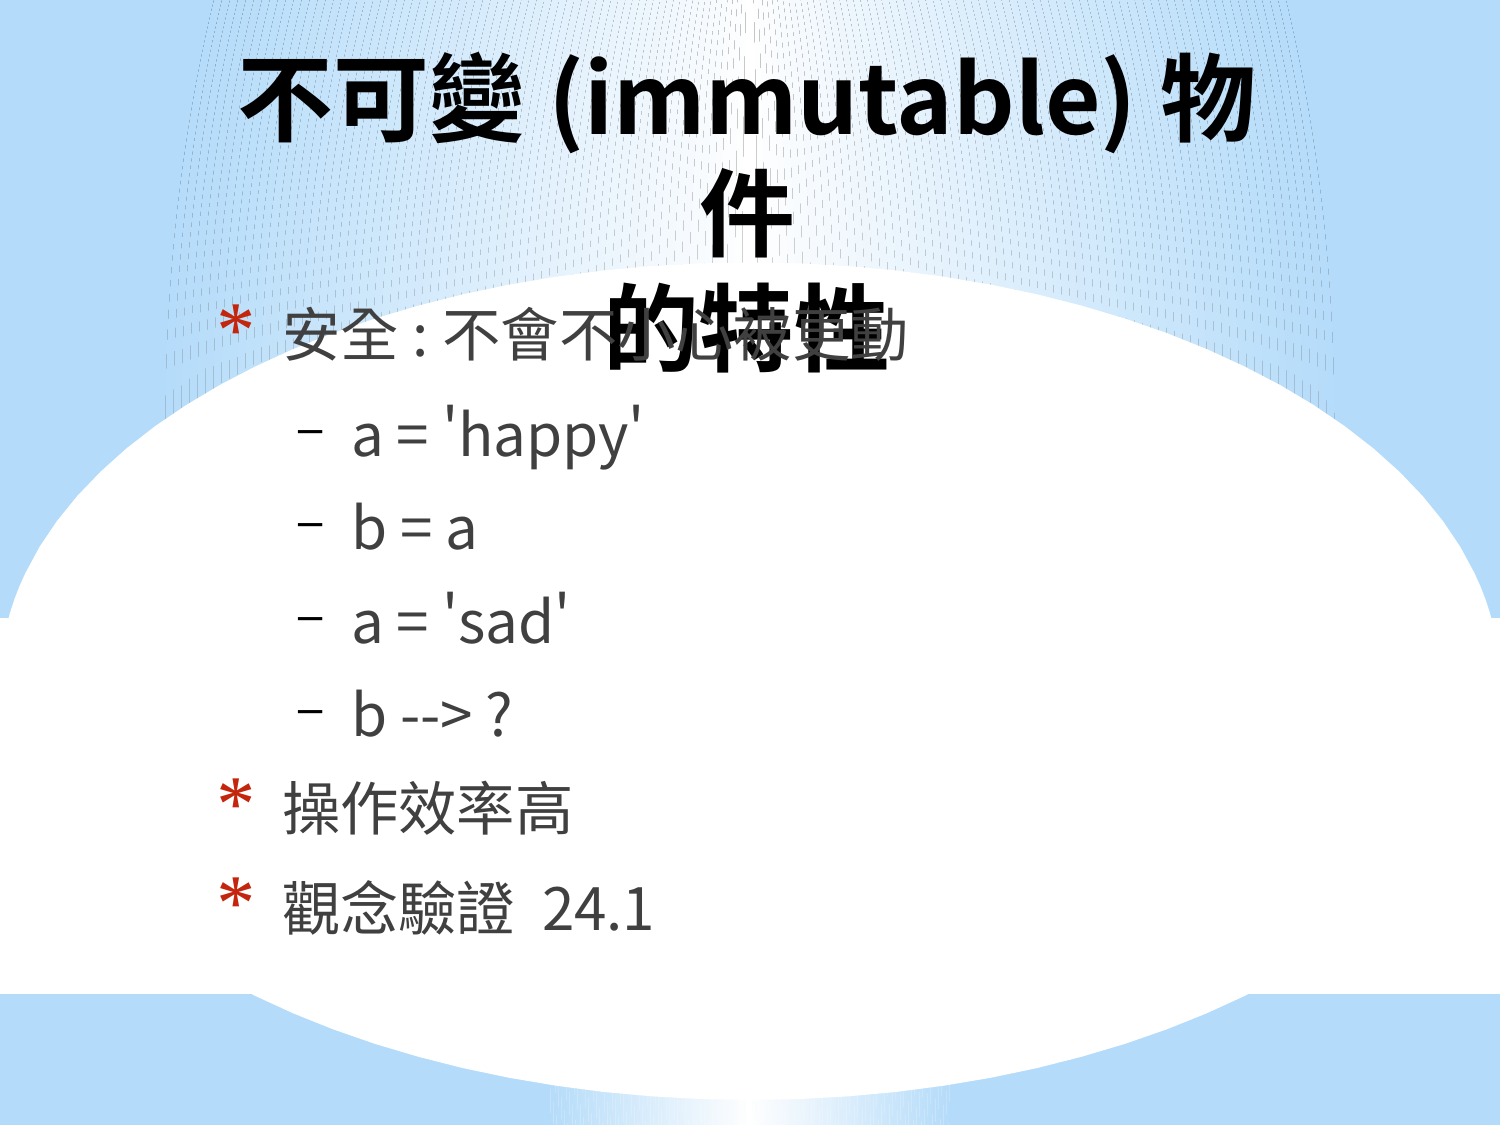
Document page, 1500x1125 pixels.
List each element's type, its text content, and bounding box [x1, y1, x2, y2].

list 安全:不會不小心被更動 a = 'happy' b = a a = 'sad' b --> ? 操作效率高 觀念驗證 24.1 [194, 290, 1400, 1047]
title 不可變(immutable)物件 的特性 [183, 30, 1312, 219]
